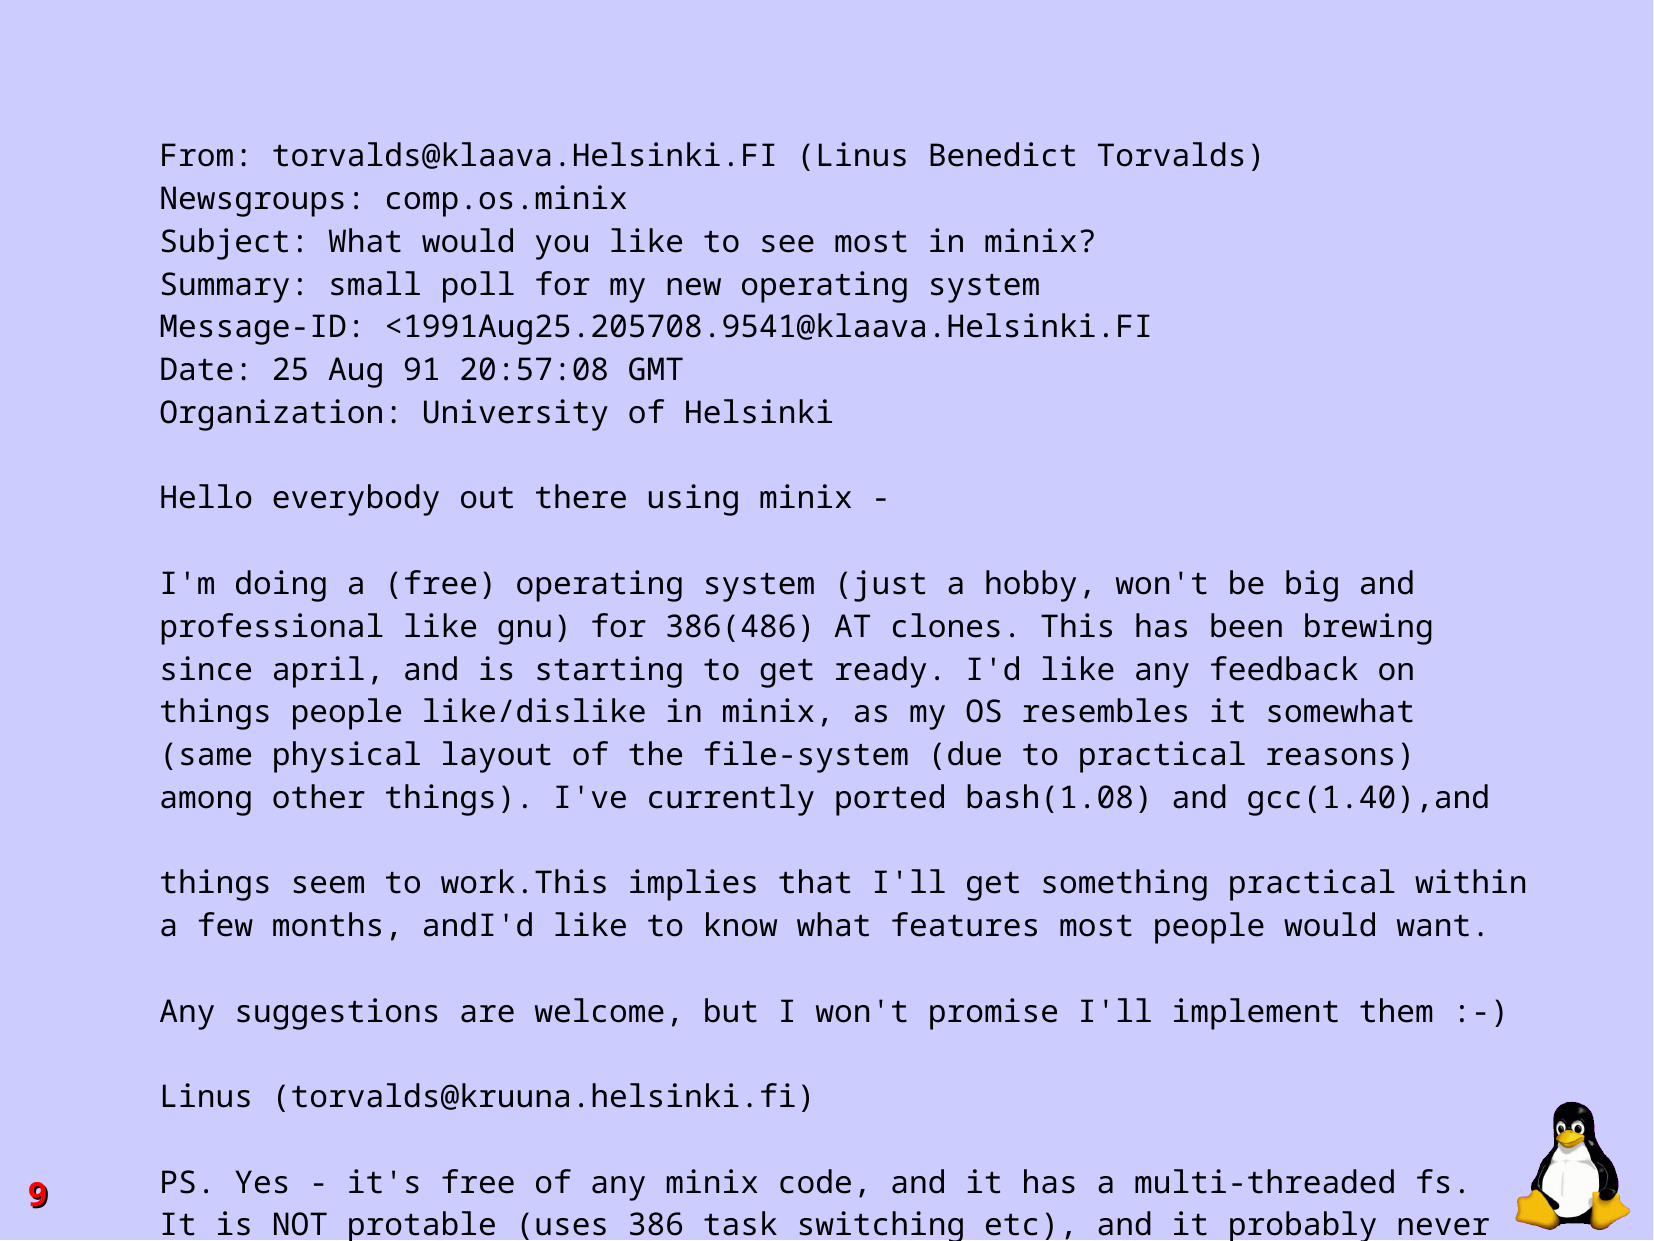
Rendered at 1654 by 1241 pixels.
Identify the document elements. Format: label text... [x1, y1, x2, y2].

text_box From: torvalds@klaava.Helsinki.FI (Linus Benedict Torvalds) Newsgroups: comp.os.minix Subject: What would you like to see most in minix? Summary: small poll for my new operating system Message-ID: <1991Aug25.205708.9541@klaava.Helsinki.FI Date: 25 Aug 91 20:57:08 GMT Organization: University of Helsinki Hello everybody out there using minix - I'm doing a (free) operating system (just a hobby, won't be big and professional like gnu) for 386(486) AT clones. This has been brewing since april, and is starting to get ready. I'd like any feedback on things people like/dislike in minix, as my OS resembles it somewhat (same physical layout of the file-system (due to practical reasons) among other things). I've currently ported bash(1.08) and gcc(1.40),and things seem to work.This implies that I'll get something practical within a few months, andI'd like to know what features most people would want. Any suggestions are welcome, but I won't promise I'll implement them :-) Linus (torvalds@kruuna.helsinki.fi) PS. Yes - it's free of any minix code, and it has a multi-threaded fs. It is NOT protable (uses 386 task switching etc), and it probably never will support anything other than AT-harddisks, as that's all I have :-( [159, 133, 1536, 1126]
picture [1504, 1086, 1654, 1241]
